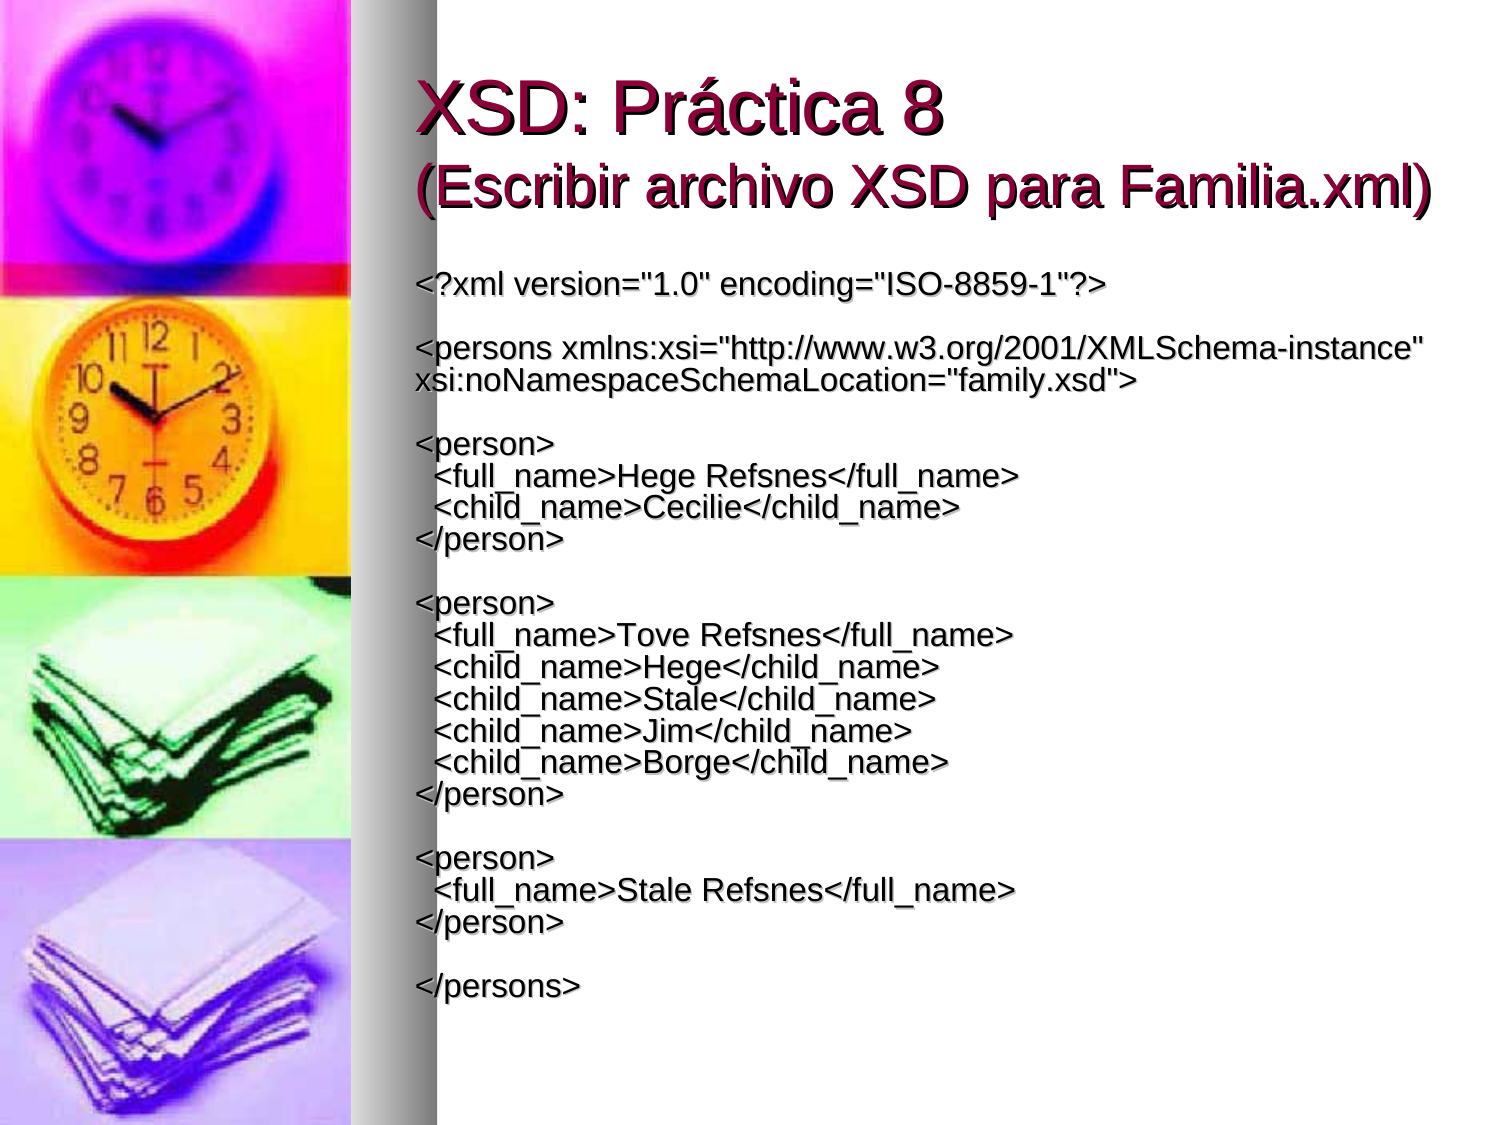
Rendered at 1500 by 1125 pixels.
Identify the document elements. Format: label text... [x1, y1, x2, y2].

list <?xml version="1.0" encoding="ISO-8859-1"?> <persons xmlns:xsi="http://www.w3.org/2001/XMLSchema-instance" xsi:noNamespaceSchemaLocation="family.xsd"> <person> <full_name>Hege Refsnes</full_name> <child_name>Cecilie</child_name> </person> <person> <full_name>Tove Refsnes</full_name> <child_name>Hege</child_name> <child_name>Stale</child_name> <child_name>Jim</child_name> <child_name>Borge</child_name> </person> <person> <full_name>Stale Refsnes</full_name> </person> </persons> [399, 262, 1450, 1047]
picture [0, 0, 351, 1125]
title XSD: Práctica 8 (Escribir archivo XSD para Familia.xml) [399, 37, 1450, 238]
